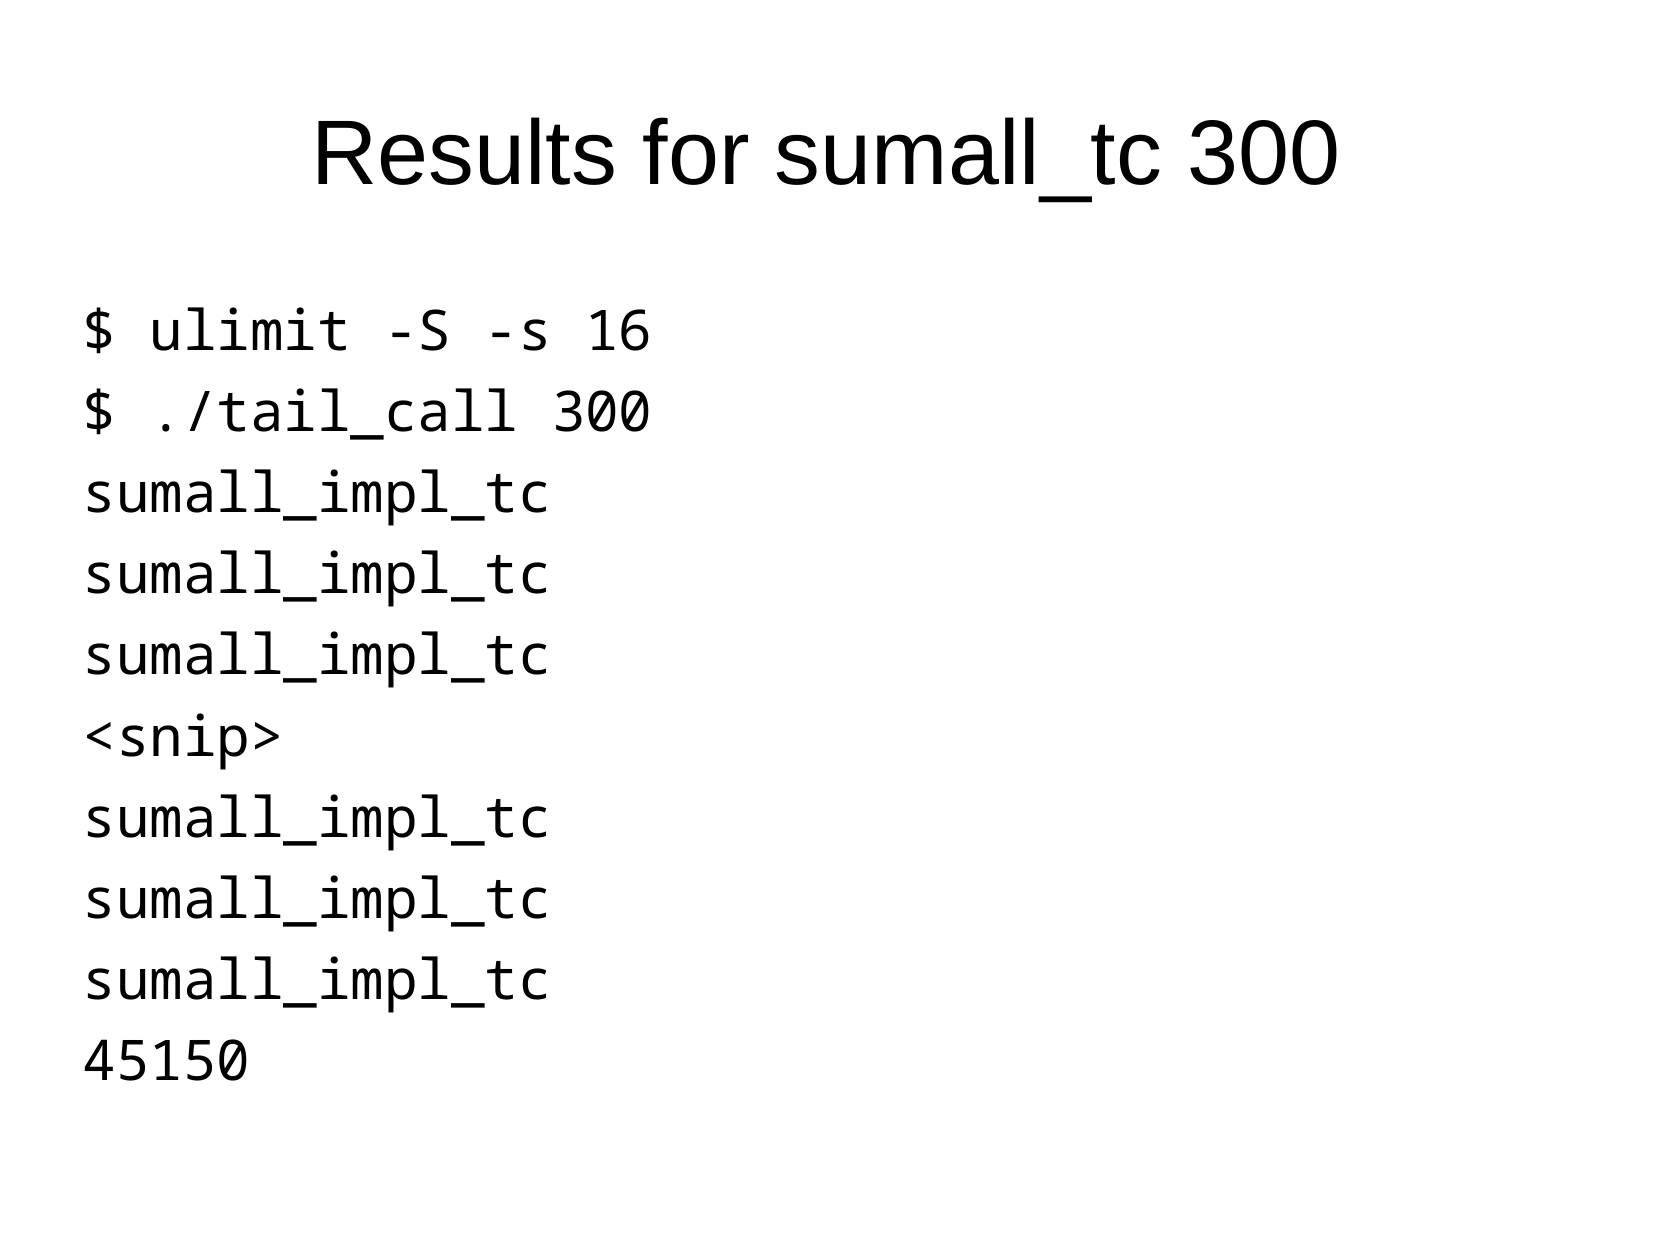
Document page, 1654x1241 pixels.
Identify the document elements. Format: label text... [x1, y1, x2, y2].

list $ ulimit -S -s 16 $ ./tail_call 300 sumall_impl_tc sumall_impl_tc sumall_impl_tc <snip> sumall_impl_tc sumall_impl_tc sumall_impl_tc 45150 [82, 290, 1654, 1109]
title Results for sumall_tc 300 [82, 49, 1571, 257]
